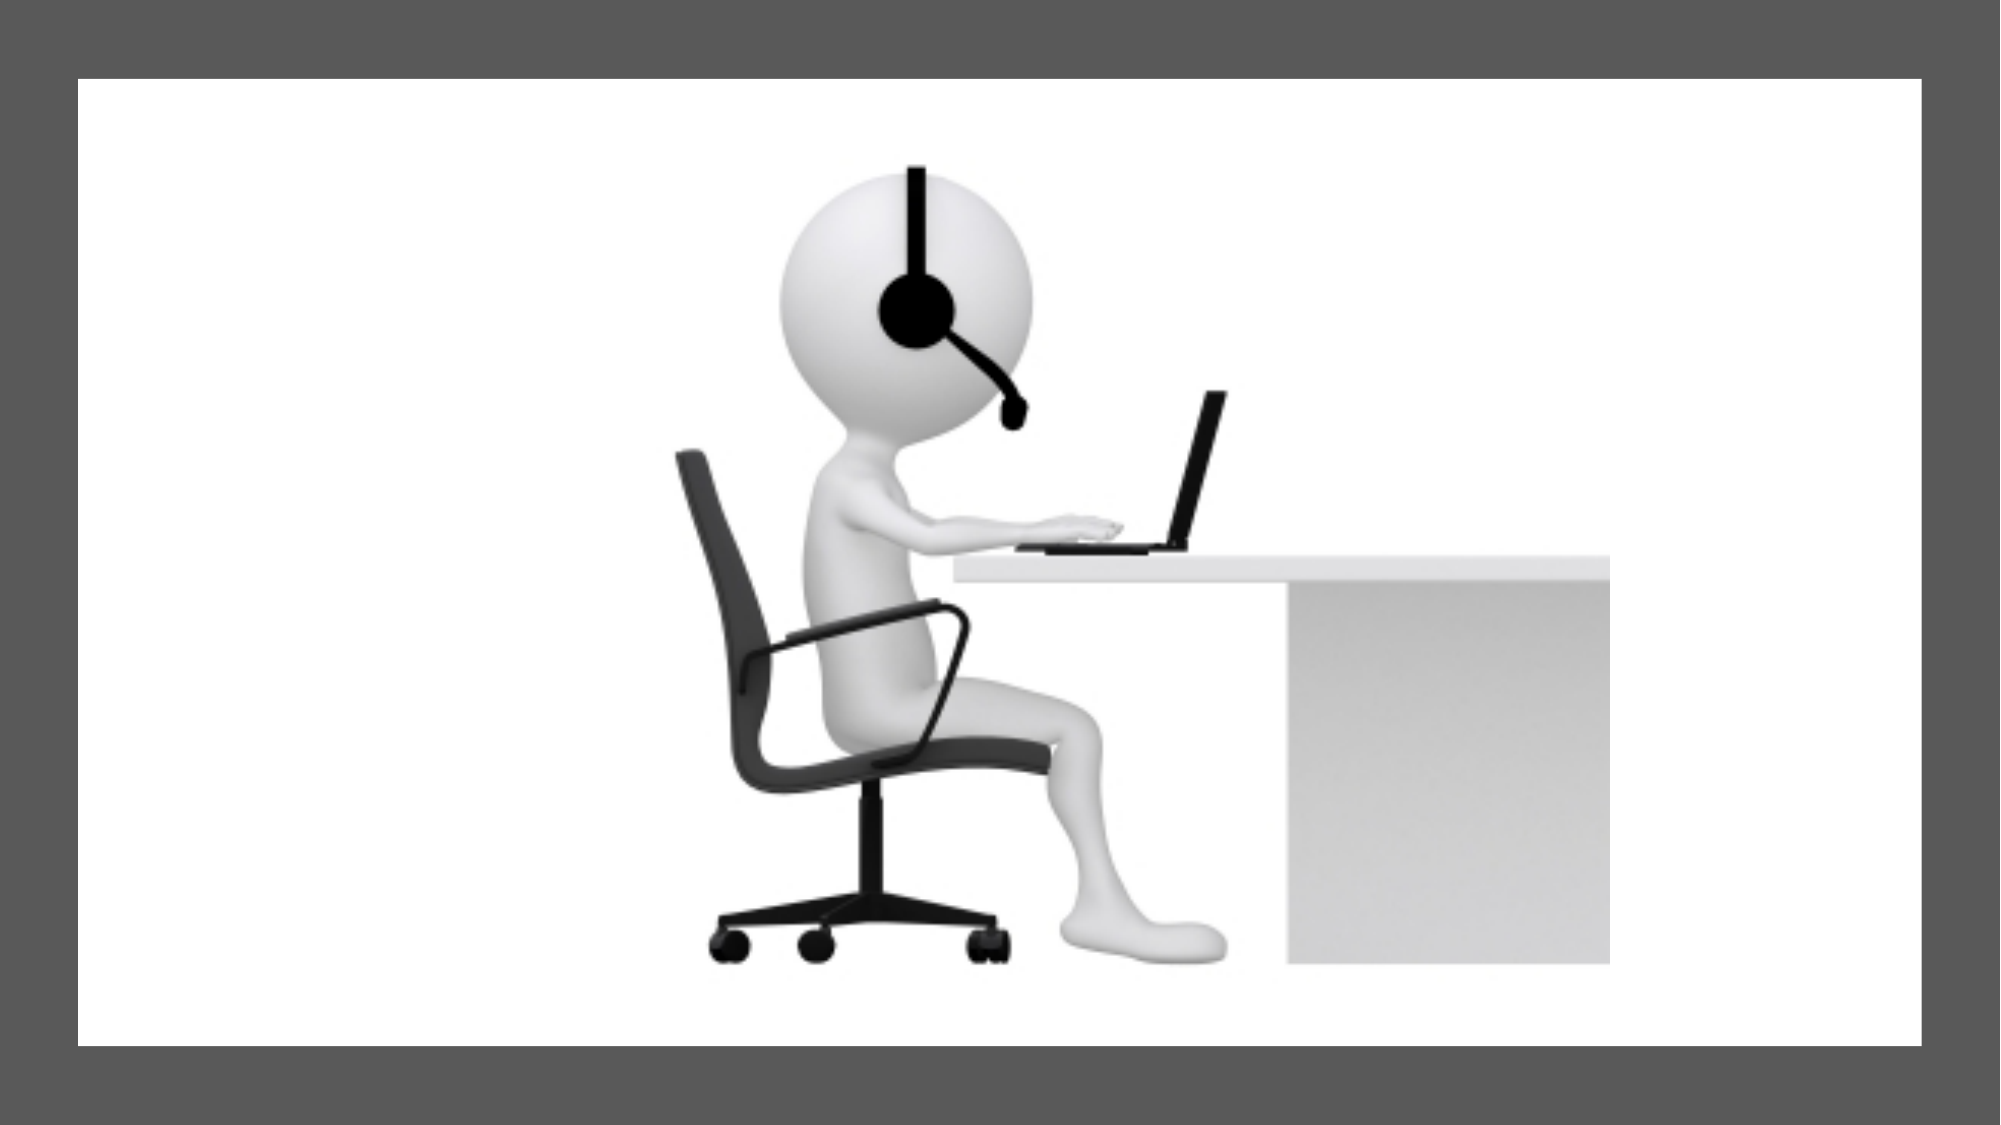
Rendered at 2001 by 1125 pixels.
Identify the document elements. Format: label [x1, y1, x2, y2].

text_box [0, 0, 2000, 1125]
picture [390, 105, 1610, 1020]
